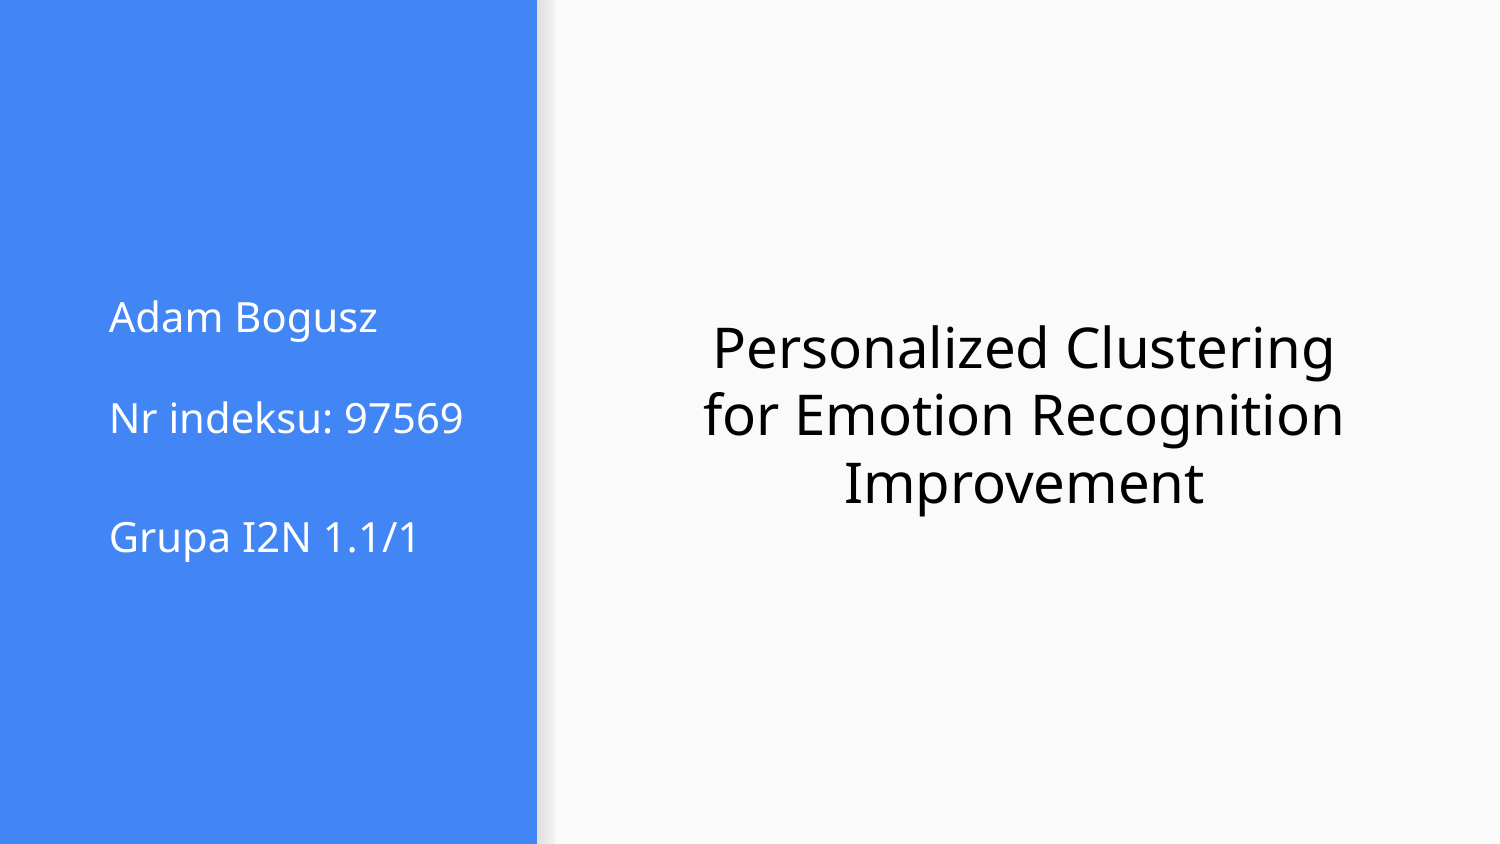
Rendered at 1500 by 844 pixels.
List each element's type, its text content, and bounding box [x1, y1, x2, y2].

list Nr indeksu: 97569 [93, 353, 492, 472]
text_box Personalized Clustering for Emotion Recognition Improvement [548, 273, 1500, 554]
list Adam Bogusz [93, 252, 492, 353]
list Grupa I2N 1.1/1 [93, 472, 492, 592]
